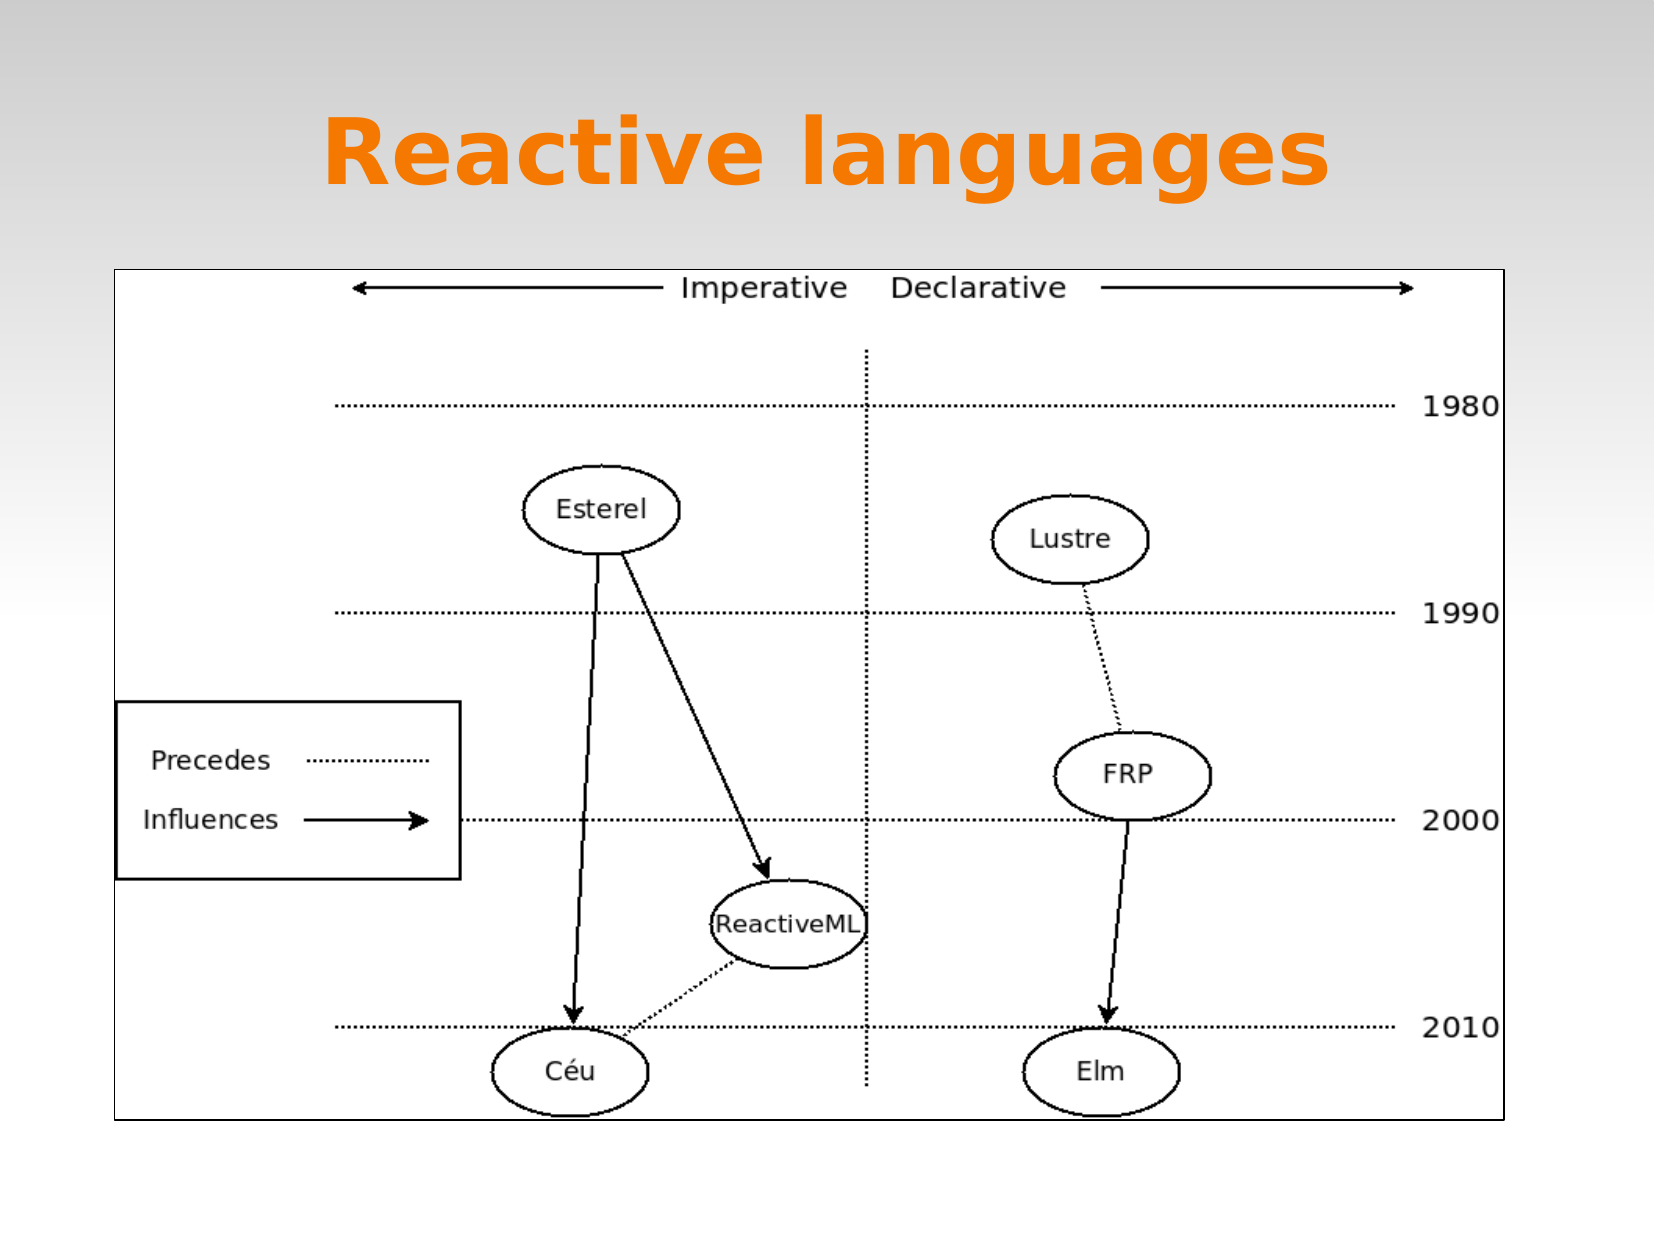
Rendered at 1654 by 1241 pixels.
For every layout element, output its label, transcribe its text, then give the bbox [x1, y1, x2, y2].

picture [115, 270, 1503, 1120]
title Reactive languages [82, 49, 1571, 257]
